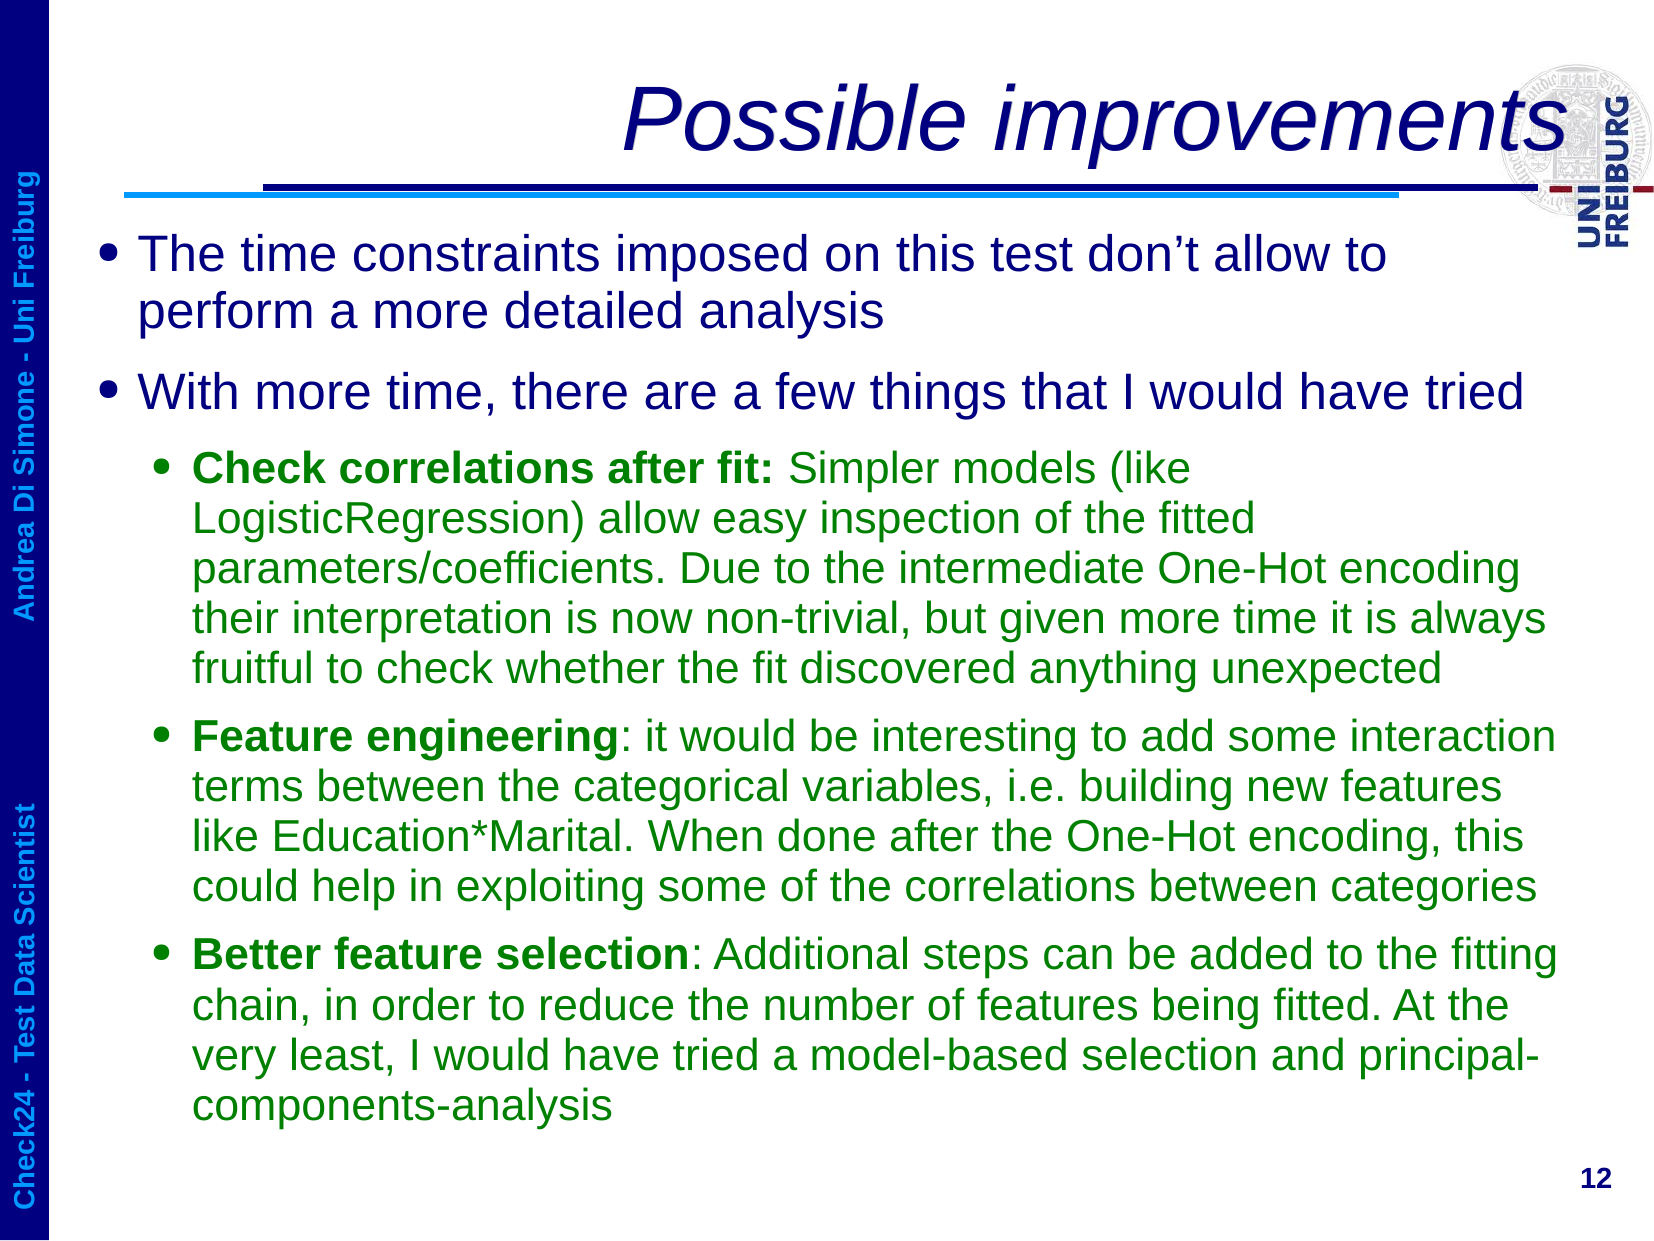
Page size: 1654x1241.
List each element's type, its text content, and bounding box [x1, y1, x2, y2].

list The time constraints imposed on this test don’t allow to perform a more detailed analysis With more time, there are a few things that I would have tried Check correlations after fit: Simpler models (like LogisticRegression) allow easy inspection of the fitted parameters/coefficients. Due to the intermediate One-Hot encoding their interpretation is now non-trivial, but given more time it is always fruitful to check whether the fit discovered anything unexpected Feature engineering: it would be interesting to add some interaction terms between the categorical variables, i.e. building new features like Education*Marital. When done after the One-Hot encoding, this could help in exploiting some of the correlations between categories Better feature selection: Additional steps can be added to the fitting chain, in order to reduce the number of features being fitted. At the very least, I would have tried a model-based selection and principal-components-analysis [82, 225, 1571, 1163]
title Possible improvements [82, 49, 1571, 188]
picture [1477, 51, 1654, 256]
